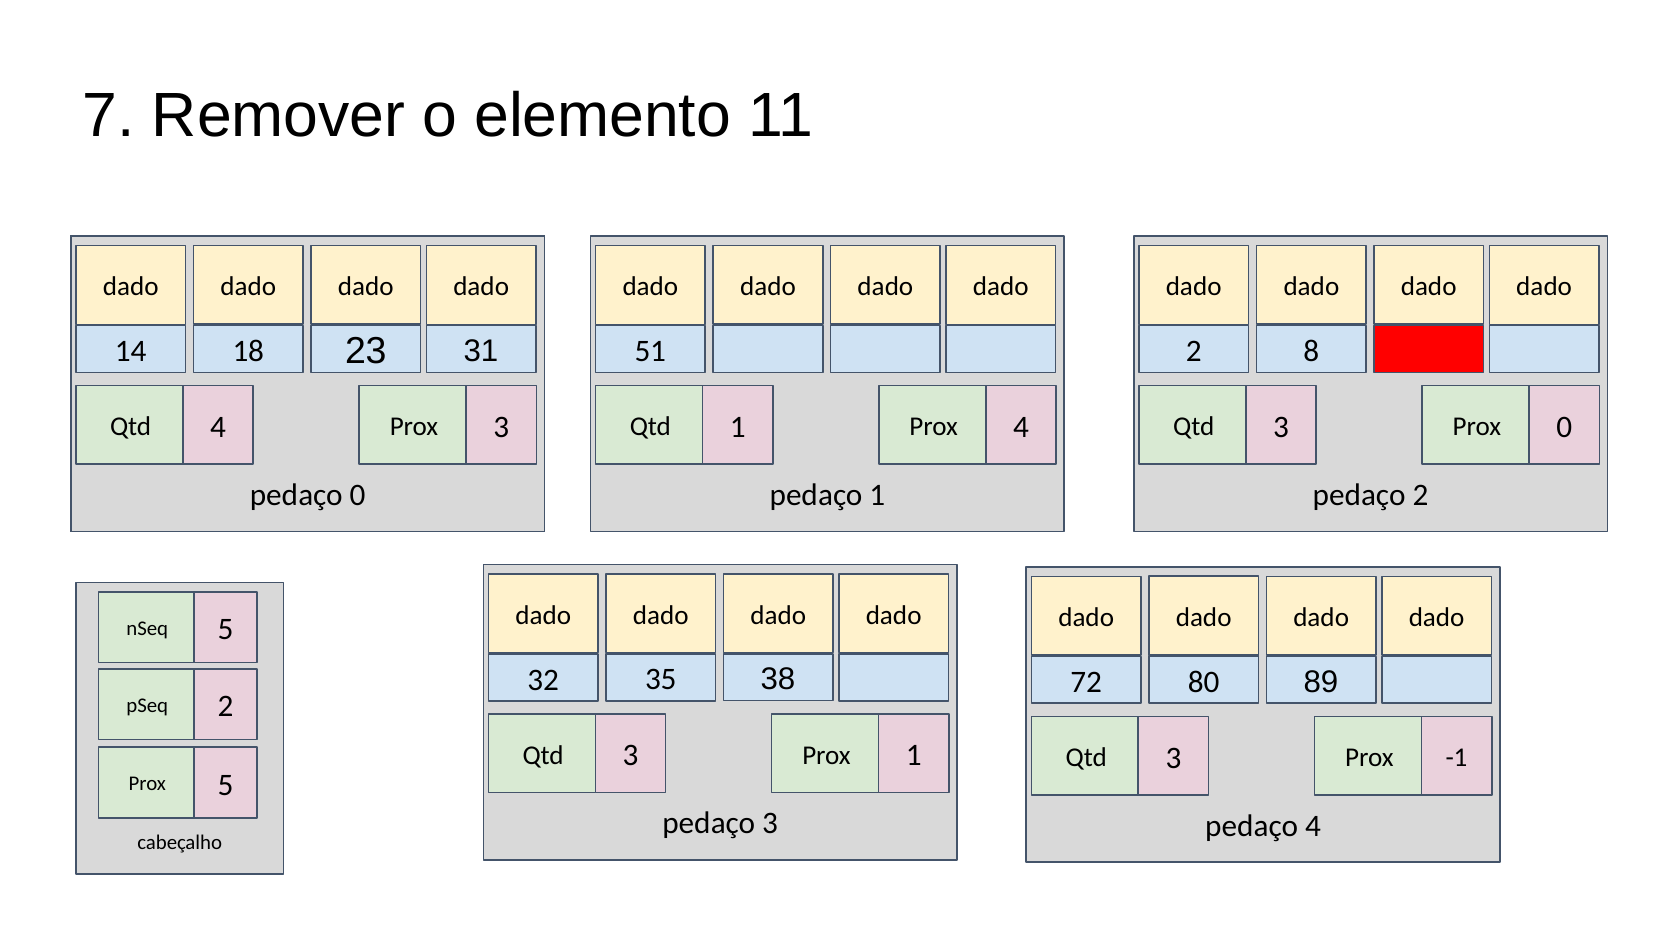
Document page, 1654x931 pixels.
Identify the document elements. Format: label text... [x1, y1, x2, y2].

text_box 0 [1529, 385, 1600, 465]
text_box [838, 654, 949, 701]
text_box 32 [488, 654, 598, 701]
text_box dado [75, 245, 186, 325]
text_box dado [1266, 576, 1376, 655]
text_box Qtd [1031, 716, 1138, 795]
text_box dado [713, 245, 823, 325]
text_box Prox [359, 385, 466, 465]
text_box [1381, 656, 1492, 704]
text_box Prox [878, 385, 985, 465]
text_box dado [605, 573, 716, 653]
text_box dado [1031, 576, 1141, 656]
text_box dado [1148, 576, 1259, 655]
text_box dado [1138, 245, 1249, 325]
text_box 5 [193, 747, 257, 818]
text_box dado [310, 245, 421, 325]
text_box dado [1489, 245, 1599, 325]
text_box 2 [193, 668, 257, 740]
text_box Qtd [75, 385, 182, 465]
text_box Qtd [488, 713, 595, 793]
text_box dado [595, 245, 706, 325]
text_box 31 [426, 325, 536, 373]
text_box pedaço 2 [1133, 236, 1608, 532]
text_box [946, 325, 1056, 373]
text_box nSeq [98, 591, 193, 663]
text_box 89 [1266, 656, 1376, 704]
text_box [713, 325, 823, 373]
text_box 4 [182, 385, 254, 465]
text_box 38 [723, 653, 833, 701]
text_box 80 [1148, 656, 1259, 704]
text_box pedaço 1 [590, 236, 1065, 532]
text_box -1 [1421, 716, 1492, 795]
text_box dado [830, 245, 941, 325]
text_box 5 [193, 591, 257, 663]
text_box 35 [605, 653, 716, 701]
text_box 11 [1373, 325, 1484, 373]
text_box Prox [98, 747, 193, 818]
text_box Qtd [595, 385, 702, 465]
text_box 72 [1031, 656, 1141, 704]
text_box 2 [1138, 325, 1249, 373]
text_box 3 [1138, 716, 1209, 795]
text_box dado [946, 245, 1056, 325]
text_box [830, 325, 941, 373]
text_box pSeq [98, 668, 193, 740]
text_box dado [1373, 245, 1484, 325]
text_box pedaço 4 [1026, 566, 1500, 863]
text_box dado [723, 574, 833, 653]
text_box 23 [310, 325, 421, 373]
title 7. Remover o elemento 11 [82, 37, 1571, 193]
text_box 18 [193, 325, 304, 373]
text_box dado [1256, 245, 1367, 325]
text_box pedaço 3 [483, 564, 957, 860]
text_box 1 [702, 385, 773, 465]
text_box 51 [595, 325, 706, 373]
text_box [1489, 325, 1599, 373]
text_box Prox [1314, 716, 1421, 795]
text_box dado [426, 245, 536, 325]
text_box cabeçalho [76, 582, 284, 875]
text_box 3 [595, 713, 666, 793]
text_box Prox [1422, 385, 1529, 465]
text_box 1 [878, 713, 949, 793]
text_box 4 [985, 385, 1057, 465]
text_box dado [488, 574, 598, 653]
text_box Qtd [1138, 385, 1245, 465]
text_box Prox [771, 713, 878, 793]
text_box 14 [75, 325, 186, 373]
text_box 3 [466, 385, 537, 465]
text_box 3 [1245, 385, 1317, 465]
text_box pedaço 0 [70, 236, 545, 532]
text_box dado [193, 245, 304, 325]
text_box dado [1381, 576, 1492, 656]
text_box dado [838, 574, 949, 653]
text_box 8 [1256, 325, 1367, 373]
